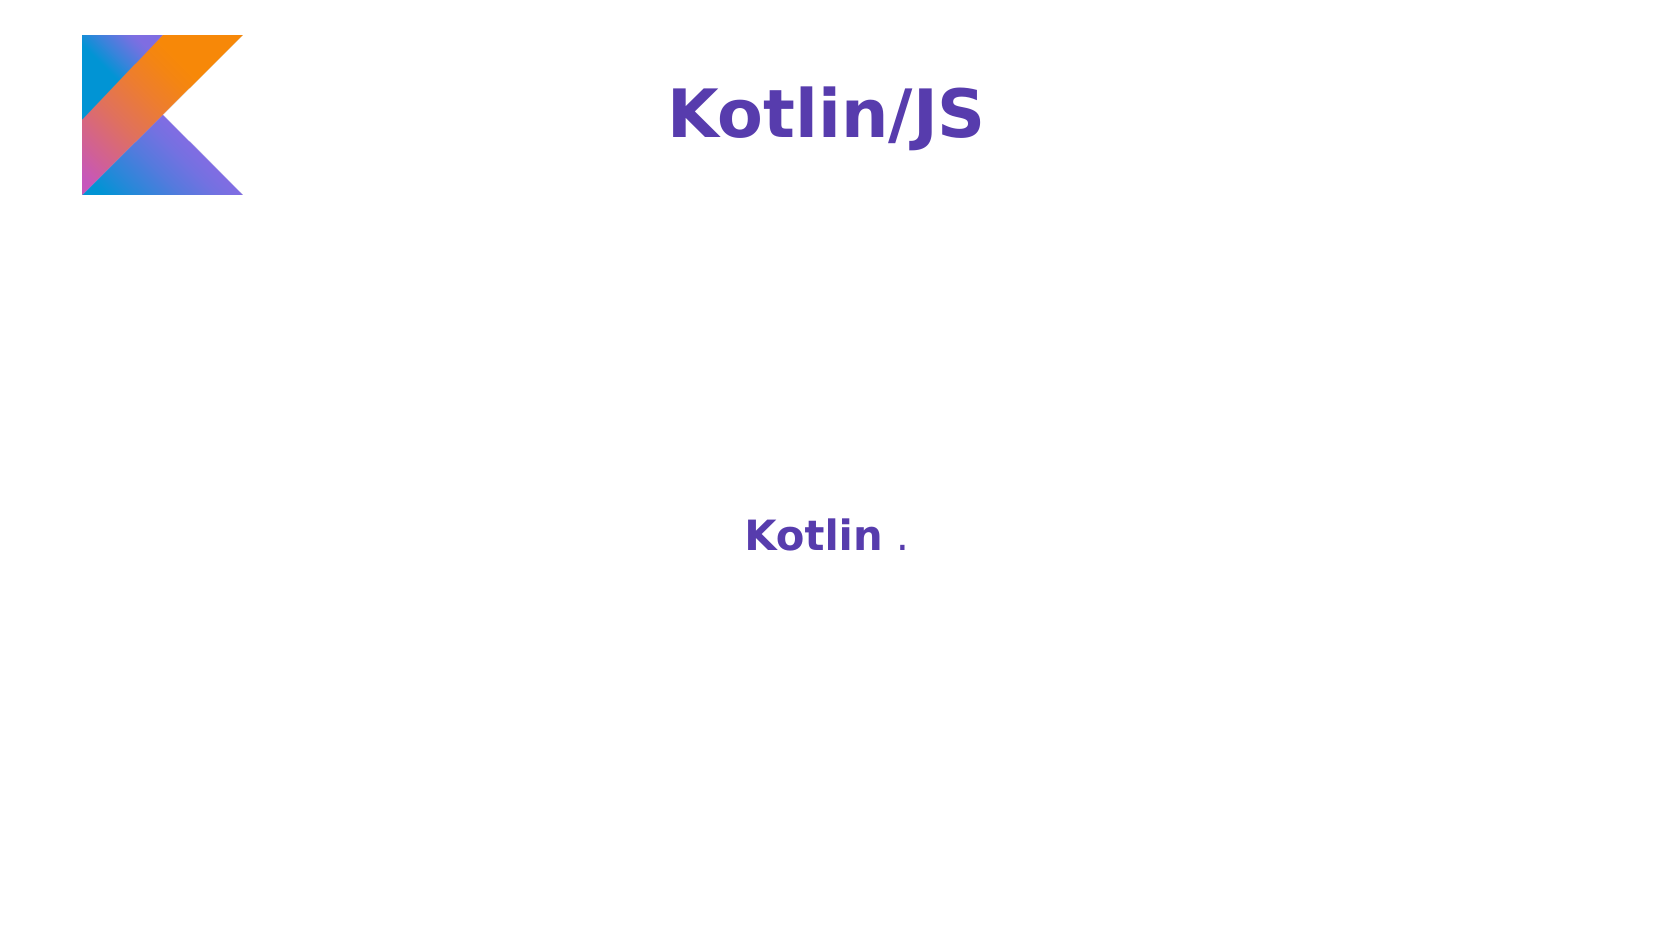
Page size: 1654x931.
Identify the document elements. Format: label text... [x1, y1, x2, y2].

title Kotlin/JS [243, 37, 1571, 193]
picture [82, 35, 243, 195]
subtitle Kotlin . [82, 217, 1571, 757]
